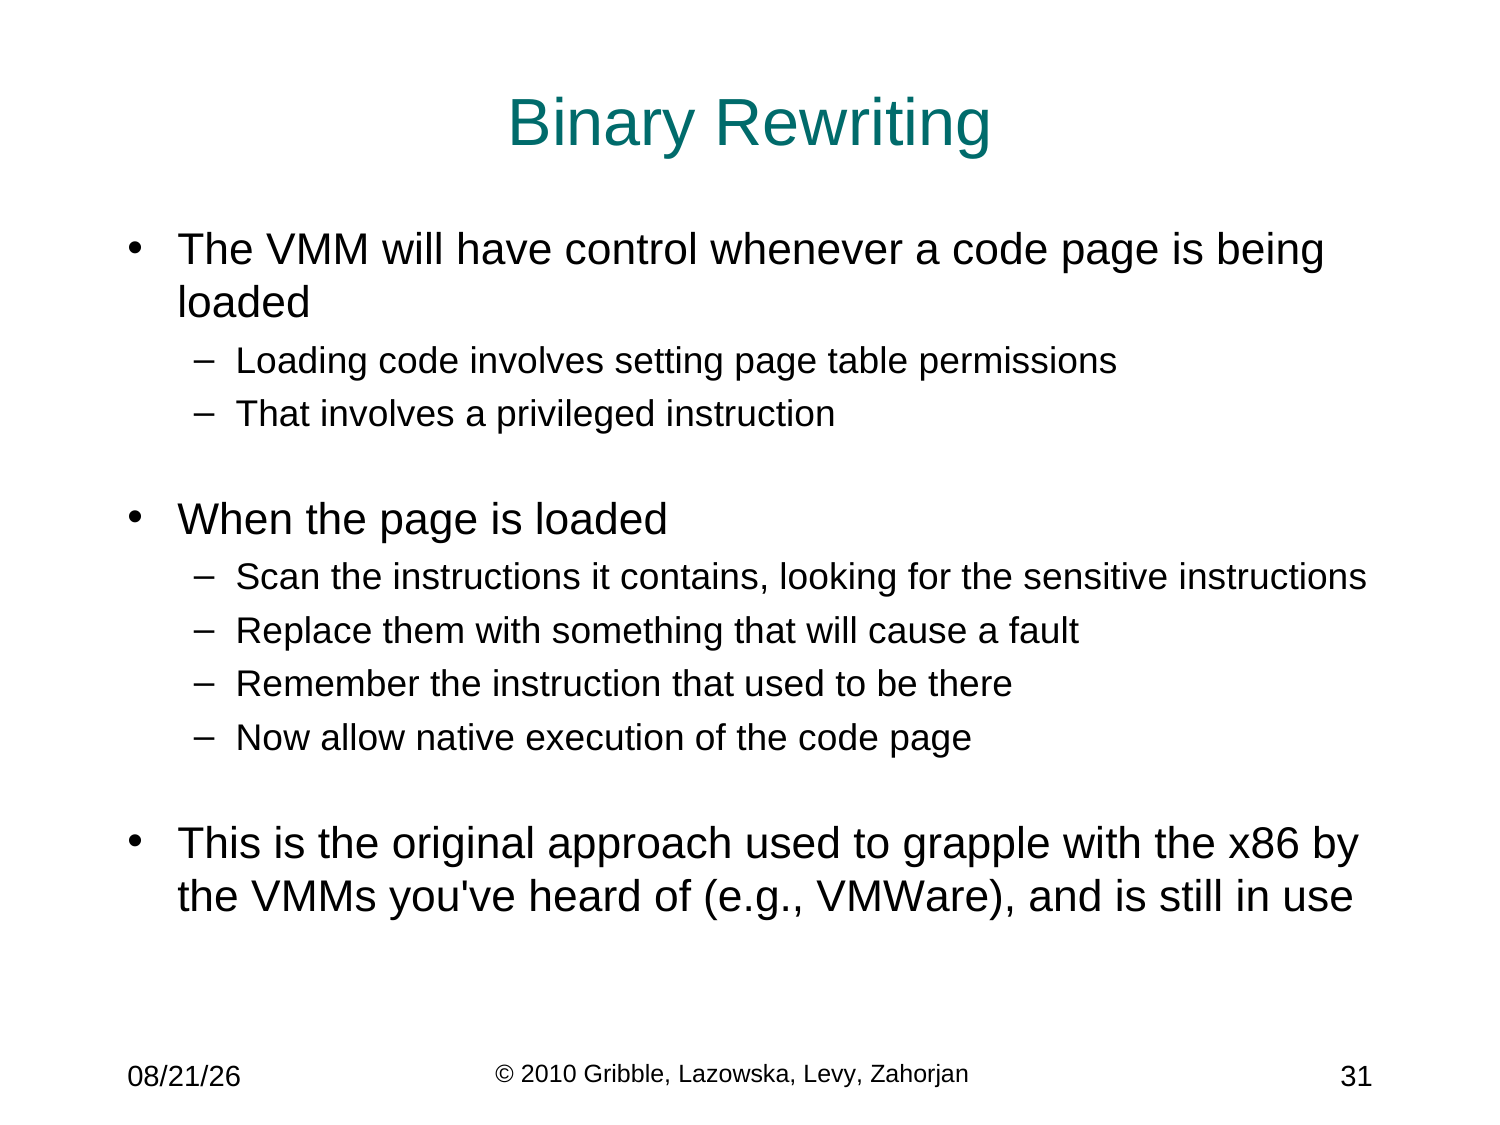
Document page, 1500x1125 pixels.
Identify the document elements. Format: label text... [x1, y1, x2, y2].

list The VMM will have control whenever a code page is being loaded Loading code involves setting page table permissions That involves a privileged instruction When the page is loaded Scan the instructions it contains, looking for the sensitive instructions Replace them with something that will cause a fault Remember the instruction that used to be there Now allow native execution of the code page This is the original approach used to grapple with the x86 by the VMMs you've heard of (e.g., VMWare), and is still in use [112, 212, 1388, 955]
title Binary Rewriting [112, 62, 1388, 176]
